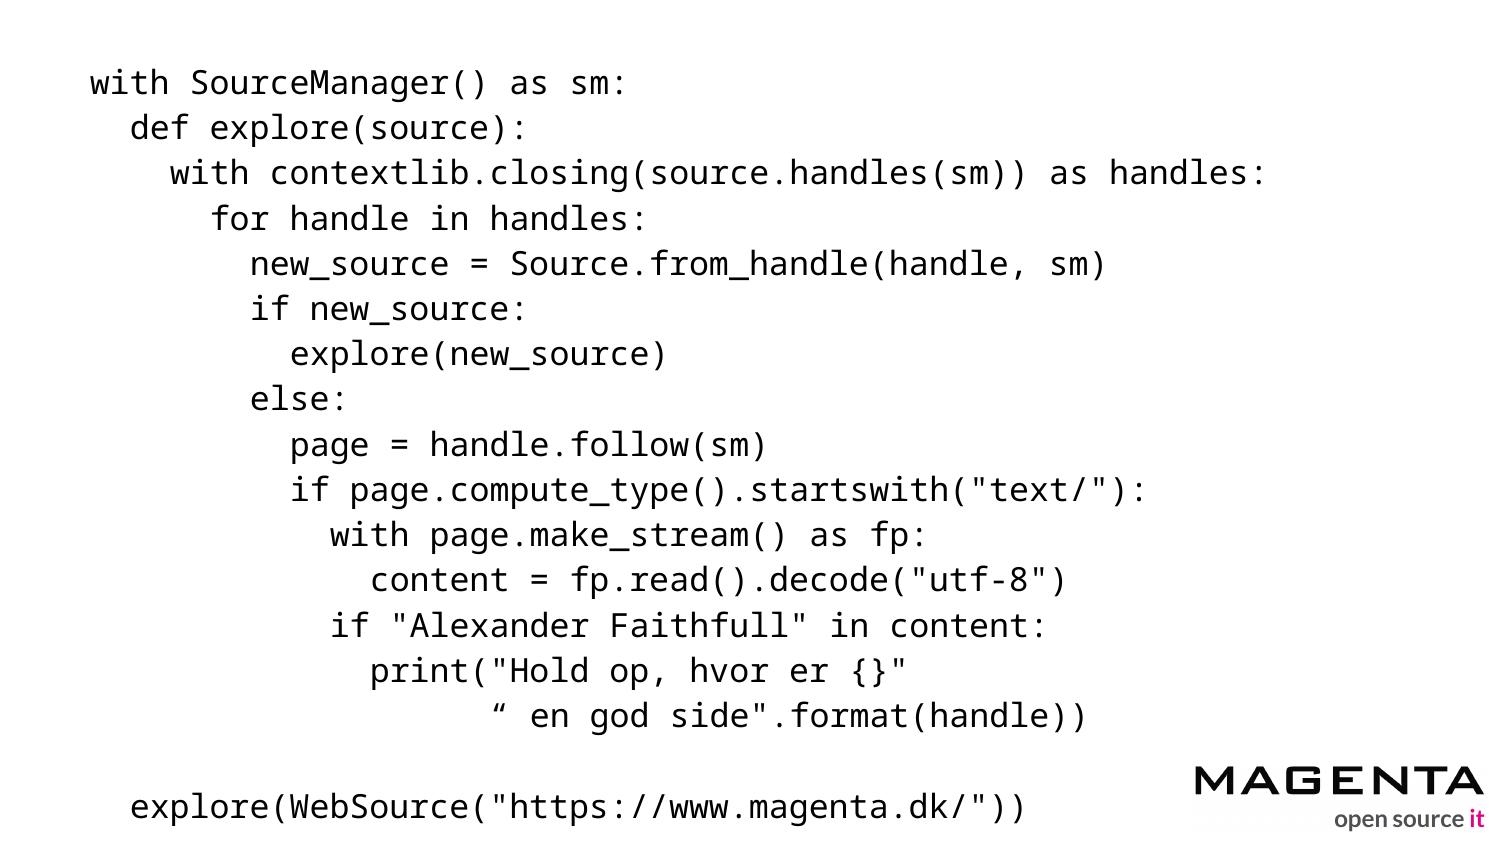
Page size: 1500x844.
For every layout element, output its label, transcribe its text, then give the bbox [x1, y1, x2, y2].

picture [1193, 764, 1488, 833]
text_box with SourceManager() as sm: def explore(source): with contextlib.closing(source.handles(sm)) as handles: for handle in handles: new_source = Source.from_handle(handle, sm) if new_source: explore(new_source) else: page = handle.follow(sm) if page.compute_type().startswith("text/"): with page.make_stream() as fp: content = fp.read().decode("utf-8") if "Alexander Faithfull" in content: print("Hold op, hvor er {}" “ en god side".format(handle)) explore(WebSource("https://www.magenta.dk/")) [75, 51, 1441, 776]
